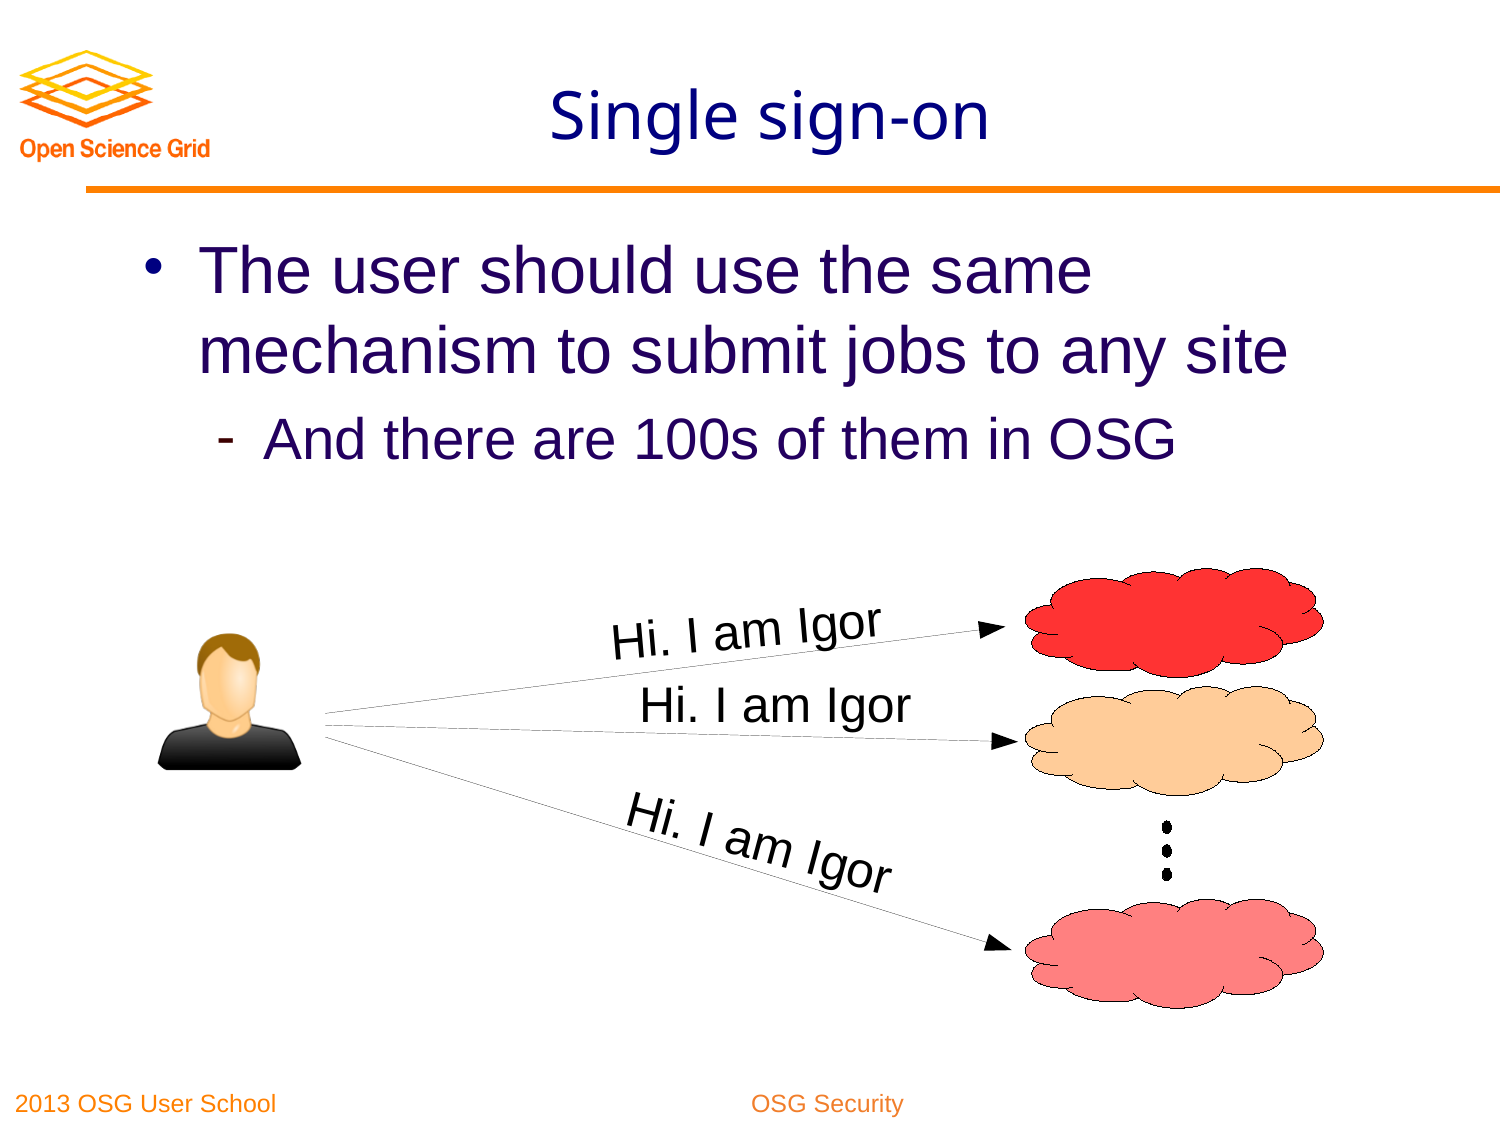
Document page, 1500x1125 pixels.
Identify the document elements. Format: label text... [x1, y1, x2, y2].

picture [154, 623, 305, 774]
text_box [1162, 844, 1172, 858]
list The user should use the same mechanism to submit jobs to any site And there are 100s of them in OSG [127, 218, 1403, 962]
text_box [1162, 868, 1172, 881]
text_box [1025, 568, 1324, 678]
text_box Hi. I am Igor [604, 765, 1006, 940]
text_box Hi. I am Igor [624, 664, 941, 740]
text_box [1162, 820, 1172, 834]
text_box [1025, 686, 1324, 796]
text_box Hi. I am Igor [592, 574, 940, 679]
picture [0, 27, 201, 179]
text_box [1025, 899, 1324, 1009]
title Single sign-on [201, 18, 1342, 207]
